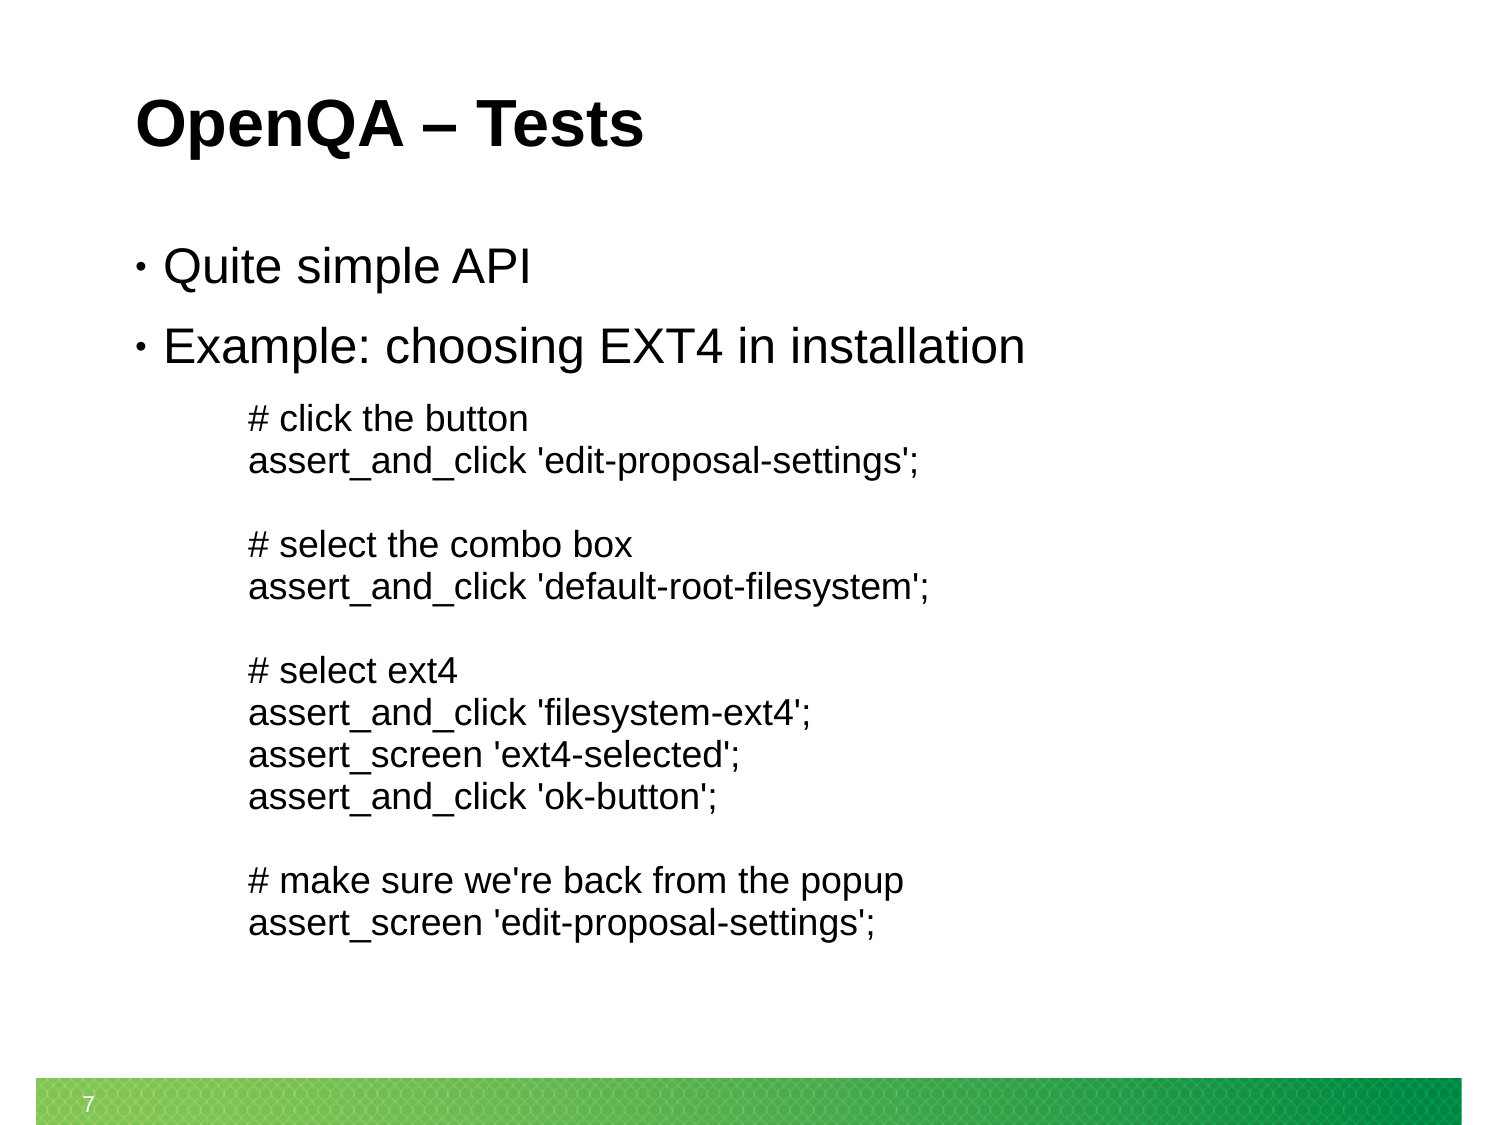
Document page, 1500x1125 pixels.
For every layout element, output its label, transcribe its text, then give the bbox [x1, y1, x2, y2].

title OpenQA – Tests [135, 41, 1372, 204]
list Quite simple API Example: choosing EXT4 in installation [135, 238, 1372, 892]
picture [36, 1078, 1462, 1125]
text_box # click the button assert_and_click 'edit-proposal-settings'; # select the combo box assert_and_click 'default-root-filesystem'; # select ext4 assert_and_click 'filesystem-ext4'; assert_screen 'ext4-selected'; assert_and_click 'ok-button'; # make sure we're back from the popup assert_screen 'edit-proposal-settings'; [149, 389, 946, 1021]
